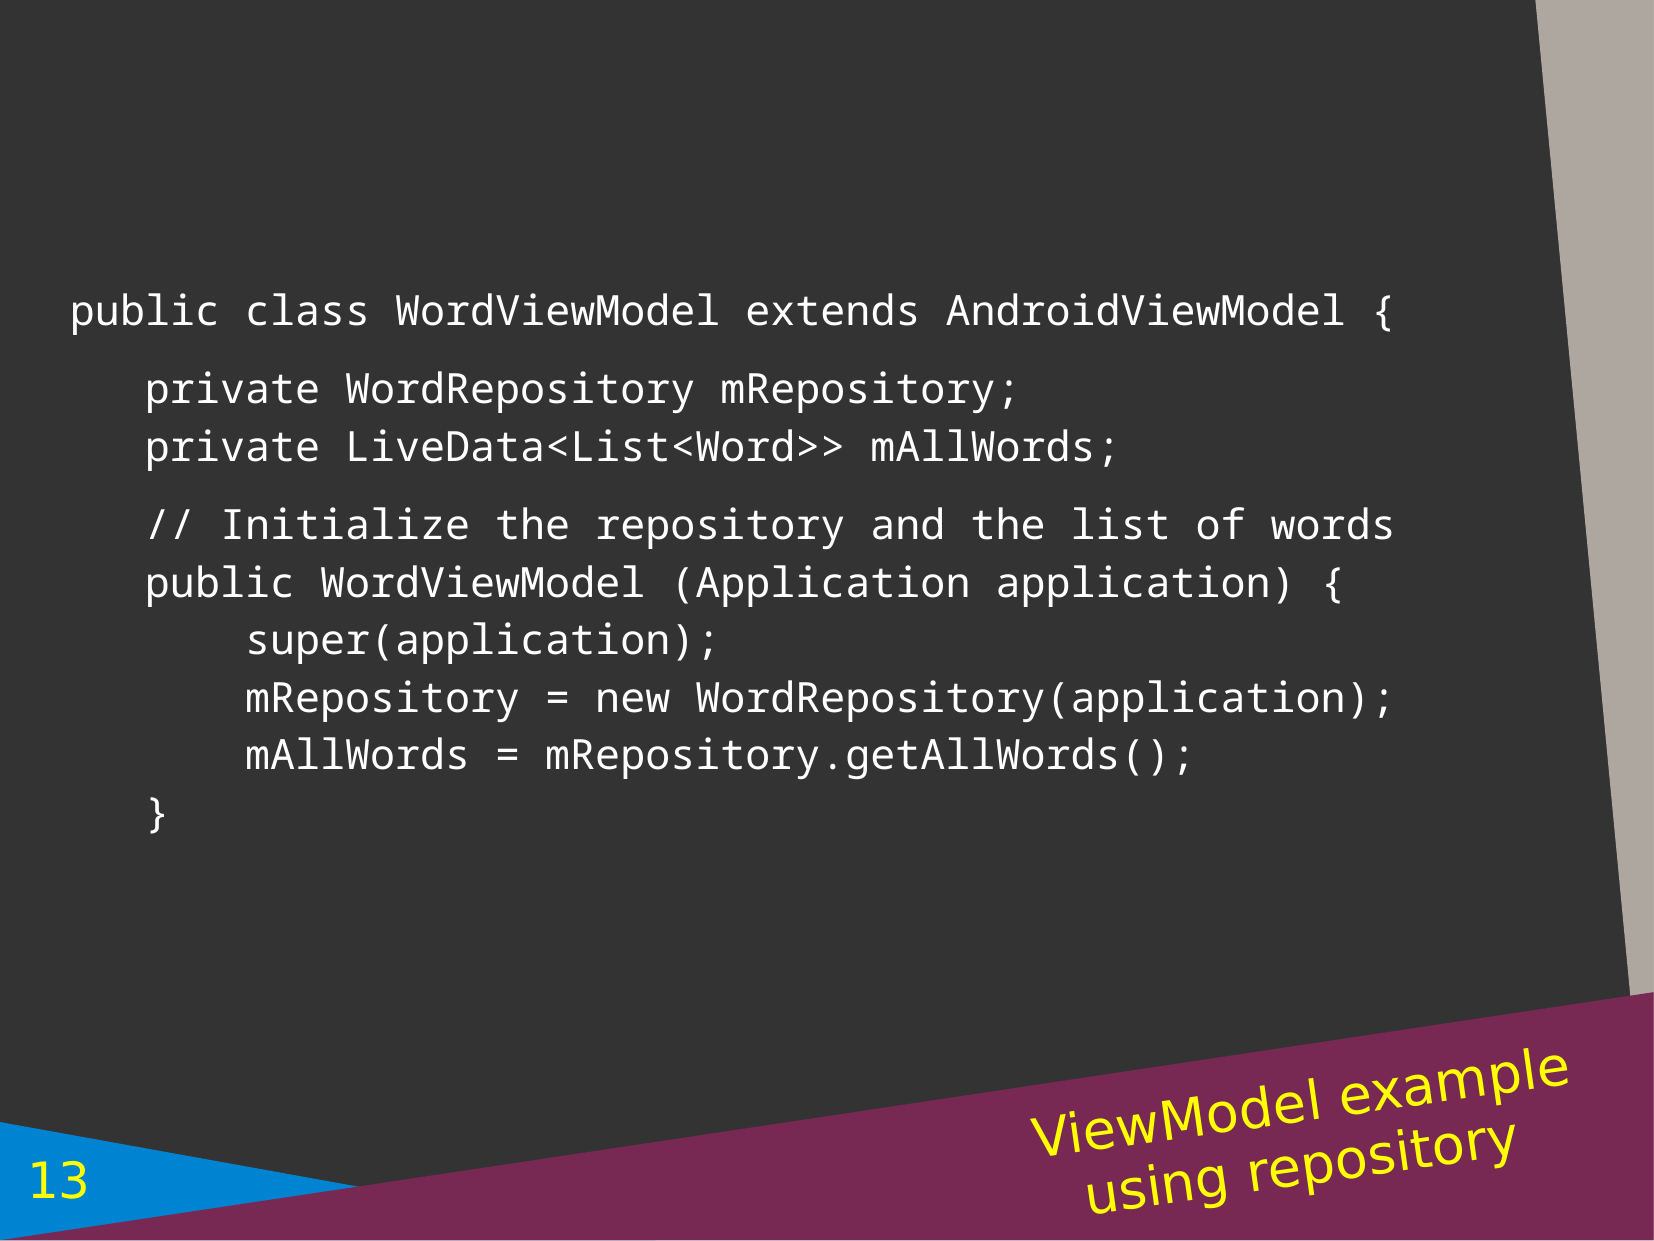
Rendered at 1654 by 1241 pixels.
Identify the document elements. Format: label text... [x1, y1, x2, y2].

list public class WordViewModel extends AndroidViewModel { private WordRepository mRepository; private LiveData<List<Word>> mAllWords; // Initialize the repository and the list of words public WordViewModel (Application application) { super(application); mRepository = new WordRepository(application); mAllWords = mRepository.getAllWords(); } [55, 261, 1453, 827]
title ViewModel example using repository [956, 995, 1654, 1241]
